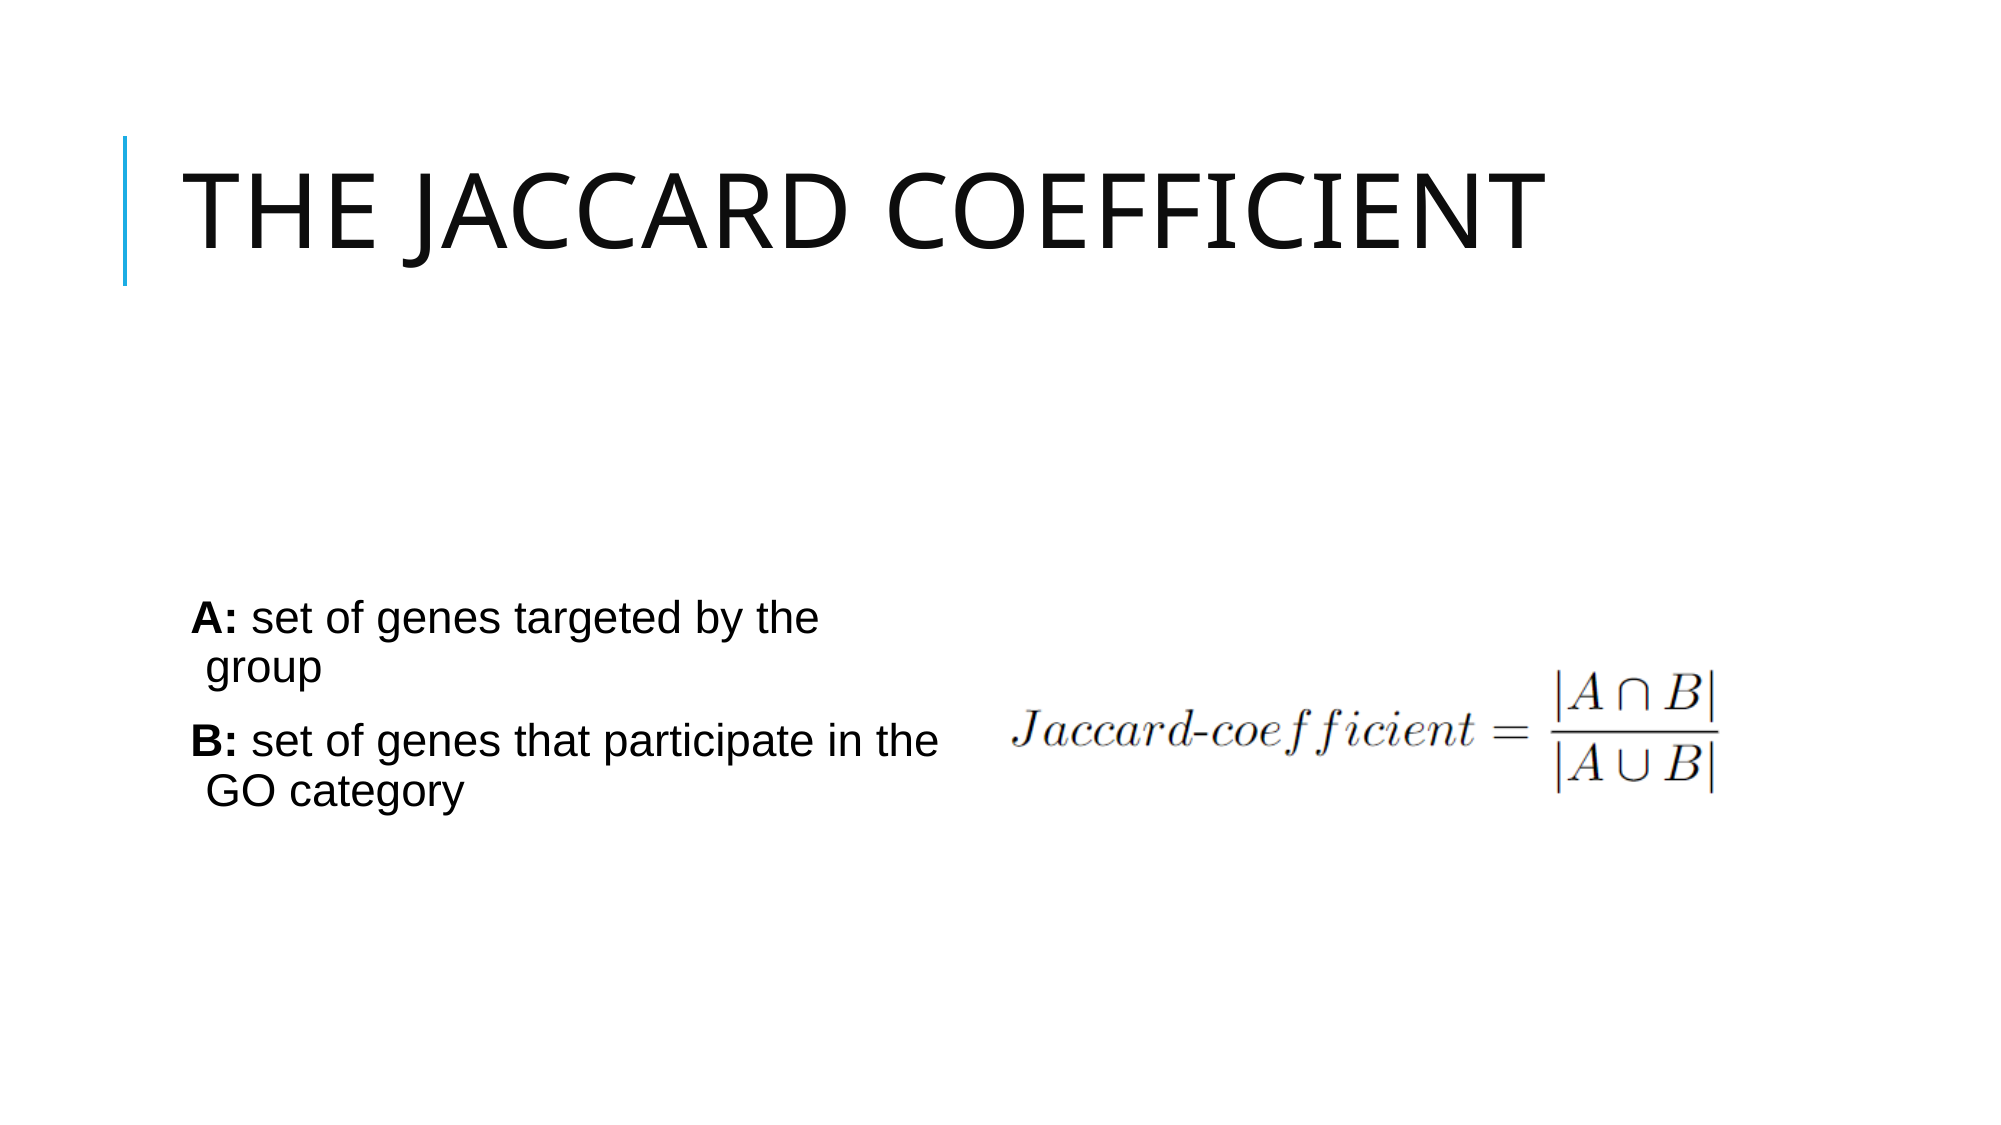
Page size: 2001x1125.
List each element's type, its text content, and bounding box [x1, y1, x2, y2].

title the Jaccard coefficient [168, 96, 1763, 343]
list A: set of genes targeted by the group B: set of genes that participate in the GO category [167, 375, 948, 1035]
picture [982, 586, 1763, 824]
